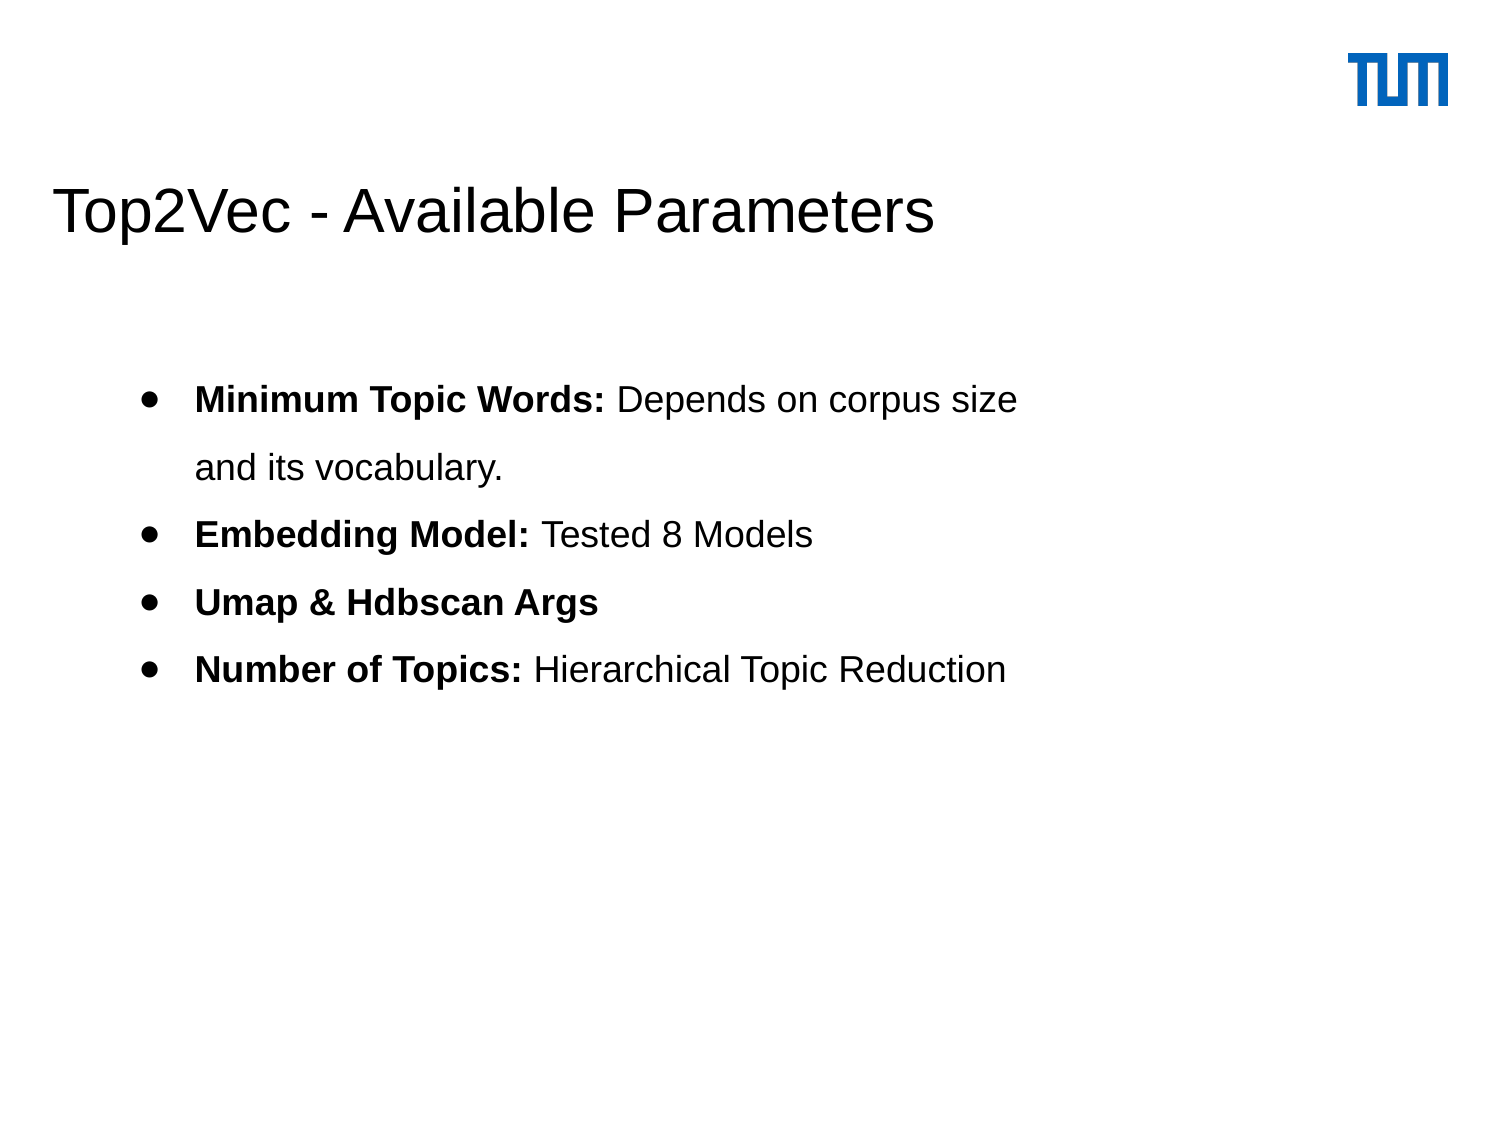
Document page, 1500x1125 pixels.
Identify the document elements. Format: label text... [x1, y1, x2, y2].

text_box Minimum Topic Words: Depends on corpus size and its vocabulary. Embedding Model: Tested 8 Models Umap & Hdbscan Args Number of Topics: Hierarchical Topic Reduction [104, 337, 1075, 706]
picture [1348, 53, 1448, 106]
text_box Top2Vec - Available Parameters [52, 165, 1449, 233]
